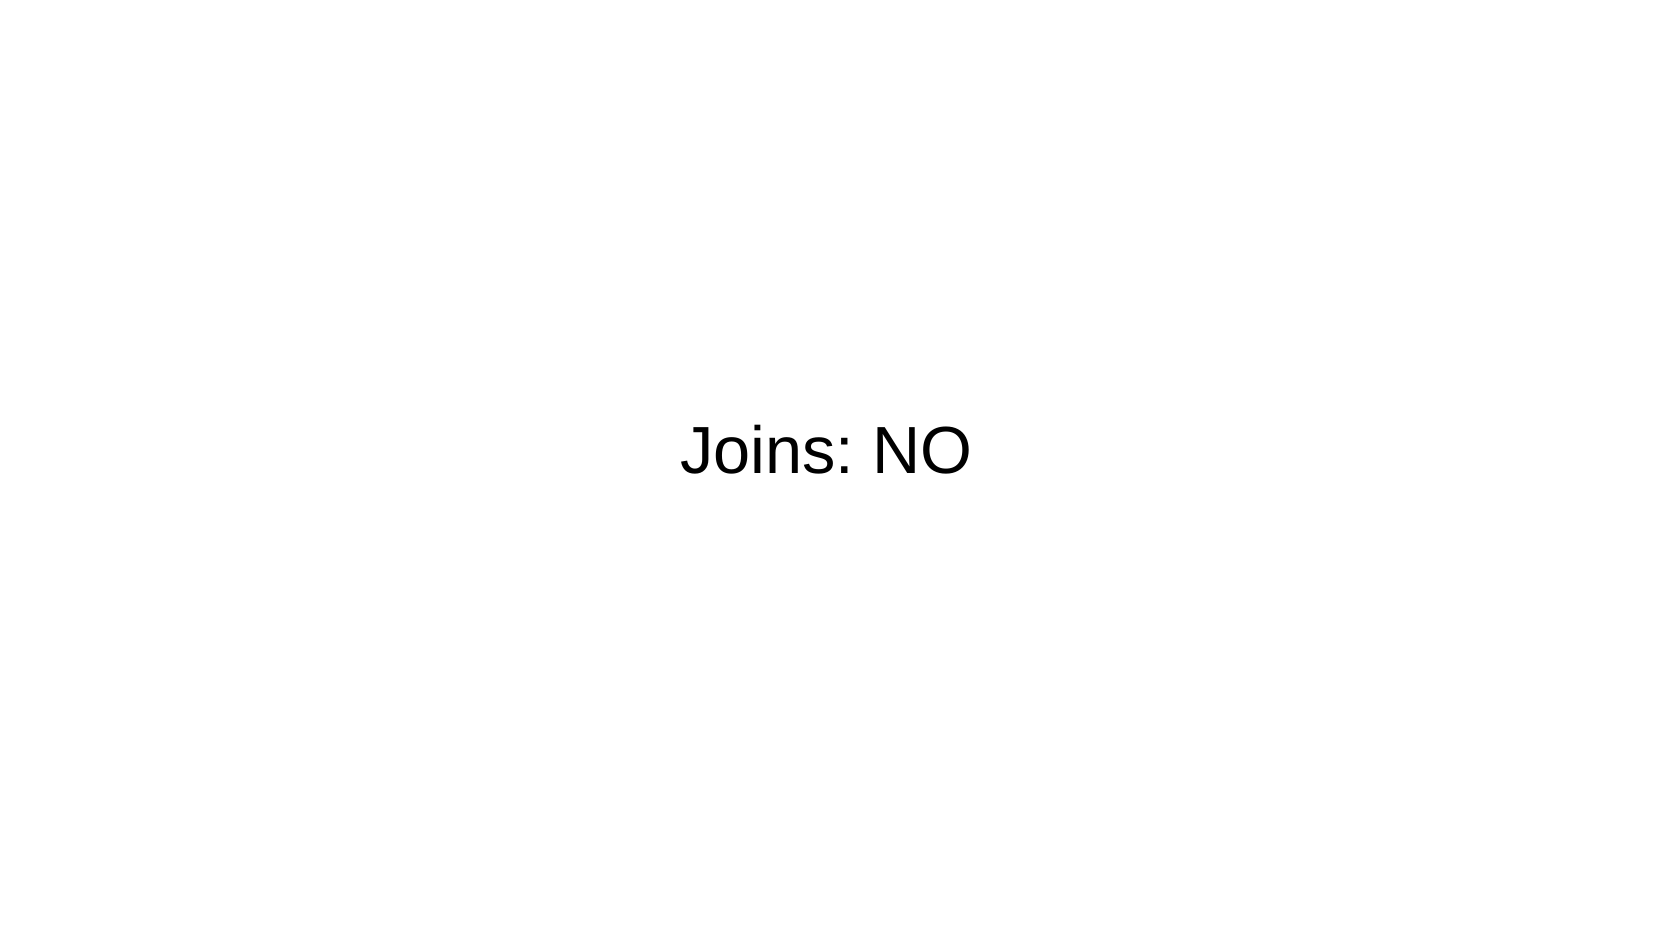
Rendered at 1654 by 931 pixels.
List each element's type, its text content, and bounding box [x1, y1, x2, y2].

subtitle Joins: NO [82, 75, 1571, 826]
